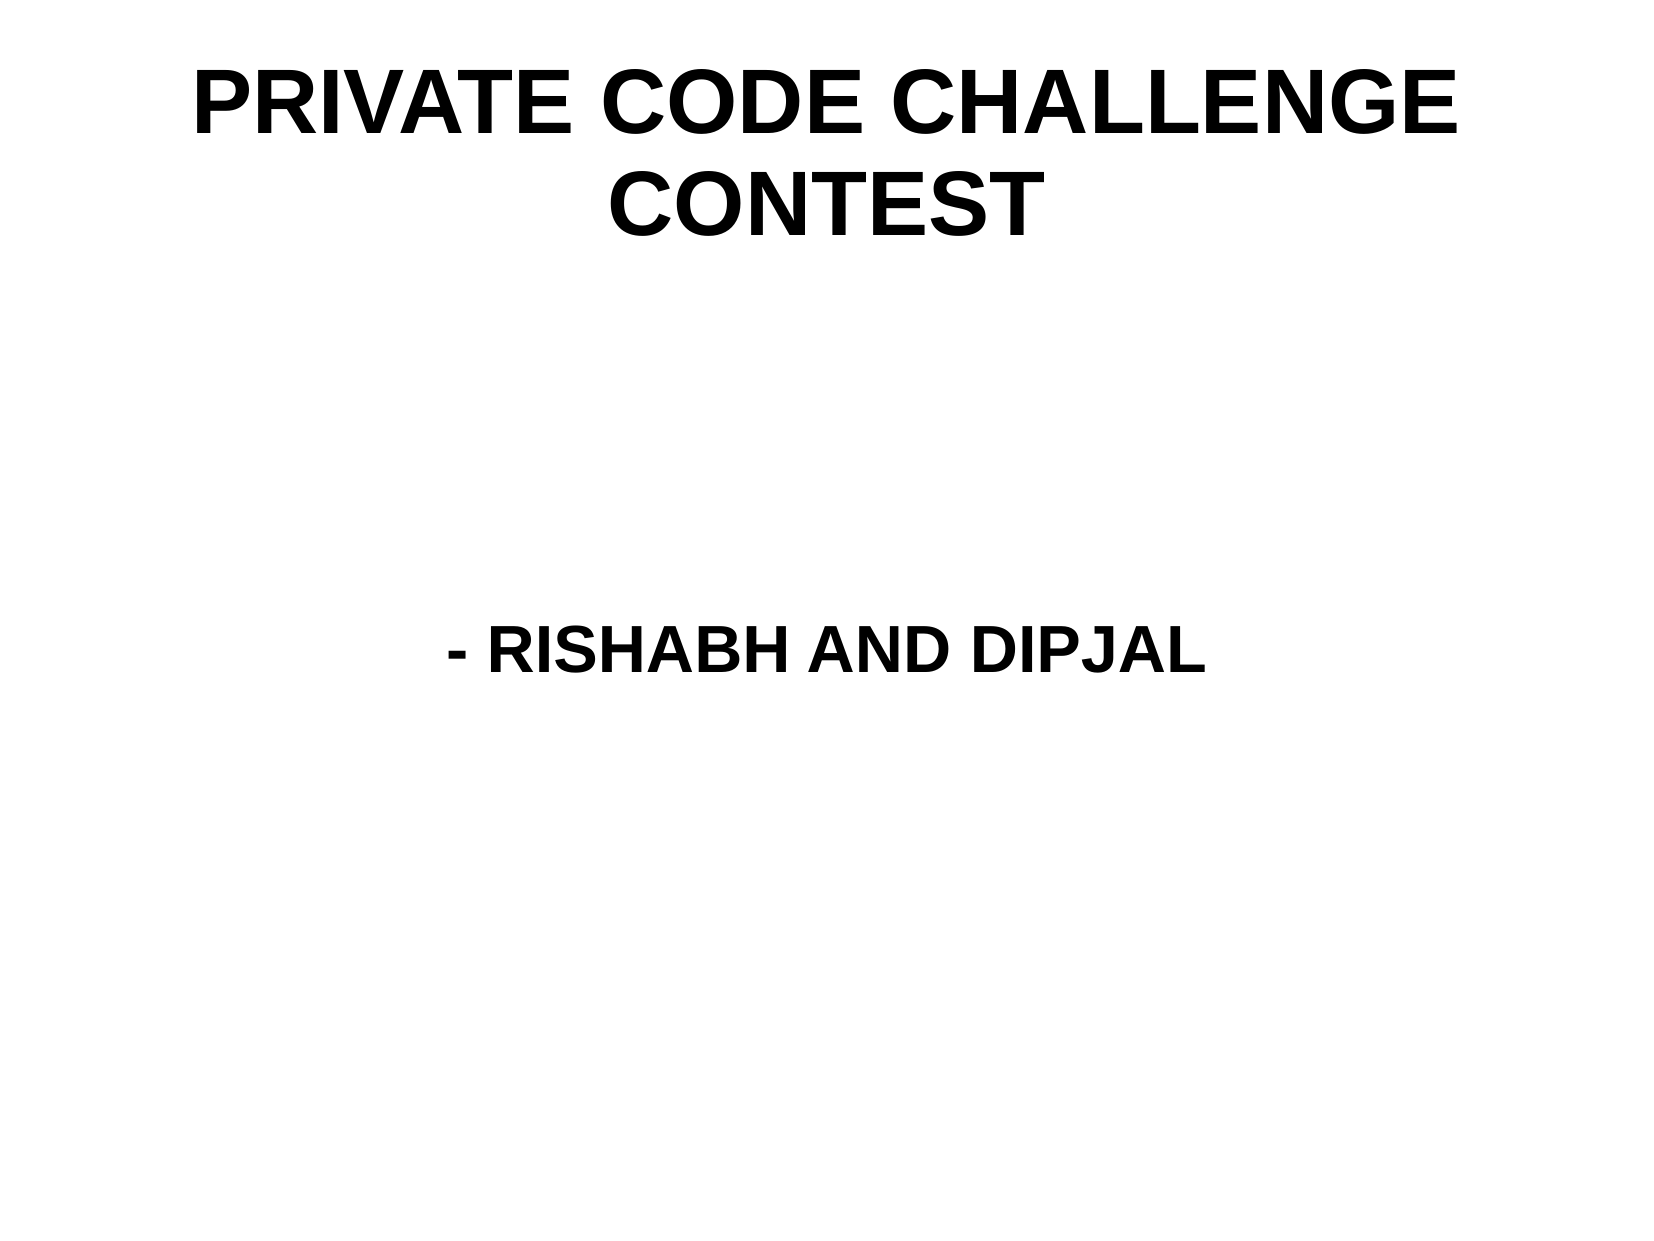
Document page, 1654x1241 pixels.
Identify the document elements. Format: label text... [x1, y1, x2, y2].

subtitle - RISHABH AND DIPJAL [82, 290, 1571, 1010]
title PRIVATE CODE CHALLENGE CONTEST [82, 49, 1571, 257]
